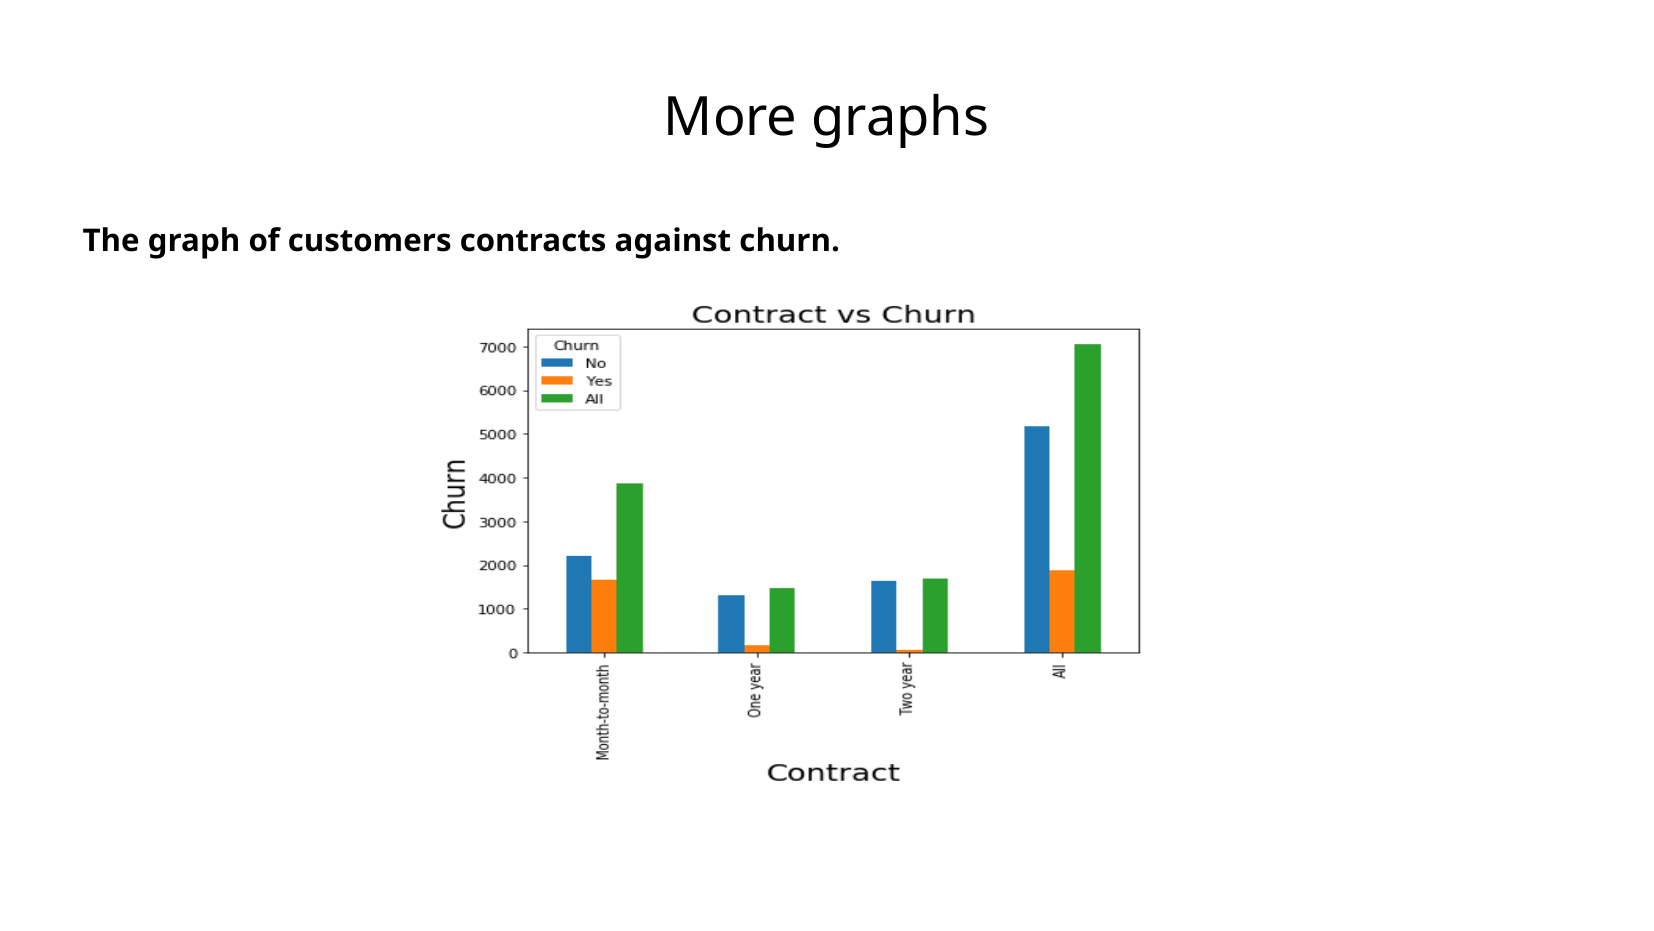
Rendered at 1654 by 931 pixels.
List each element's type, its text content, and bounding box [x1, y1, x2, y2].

picture [401, 299, 1267, 794]
title More graphs [82, 37, 1571, 193]
list The graph of customers contracts against churn. [82, 217, 1571, 757]
